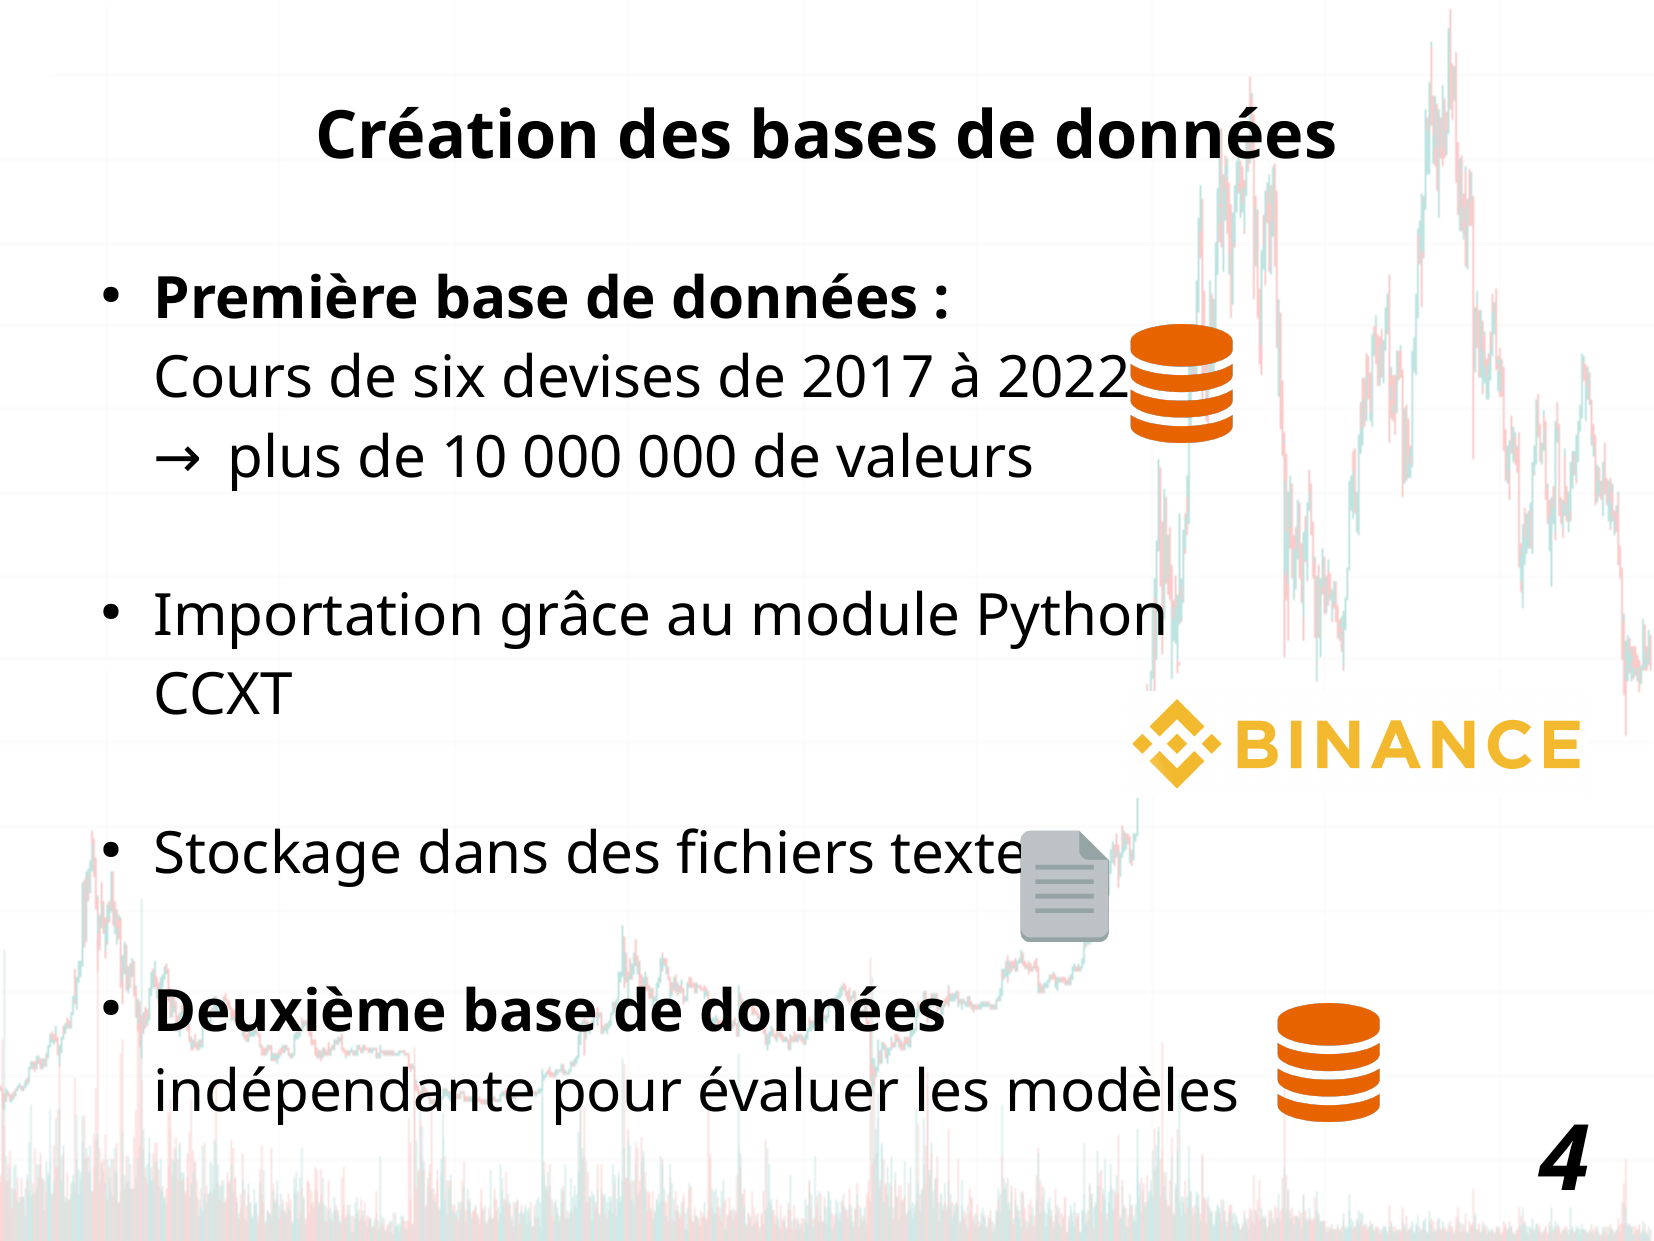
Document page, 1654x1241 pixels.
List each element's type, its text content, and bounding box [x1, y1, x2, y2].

list Première base de données : Cours de six devises de 2017 à 2022 → plus de 10 000 000 de valeurs Importation grâce au module Python CCXT Stockage dans des fichiers texte Deuxième base de données indépendante pour évaluer les modèles [82, 256, 1300, 1148]
picture [0, 0, 1654, 1241]
text_box 4 [1476, 1085, 1654, 1241]
title Création des bases de données [82, 29, 1571, 237]
